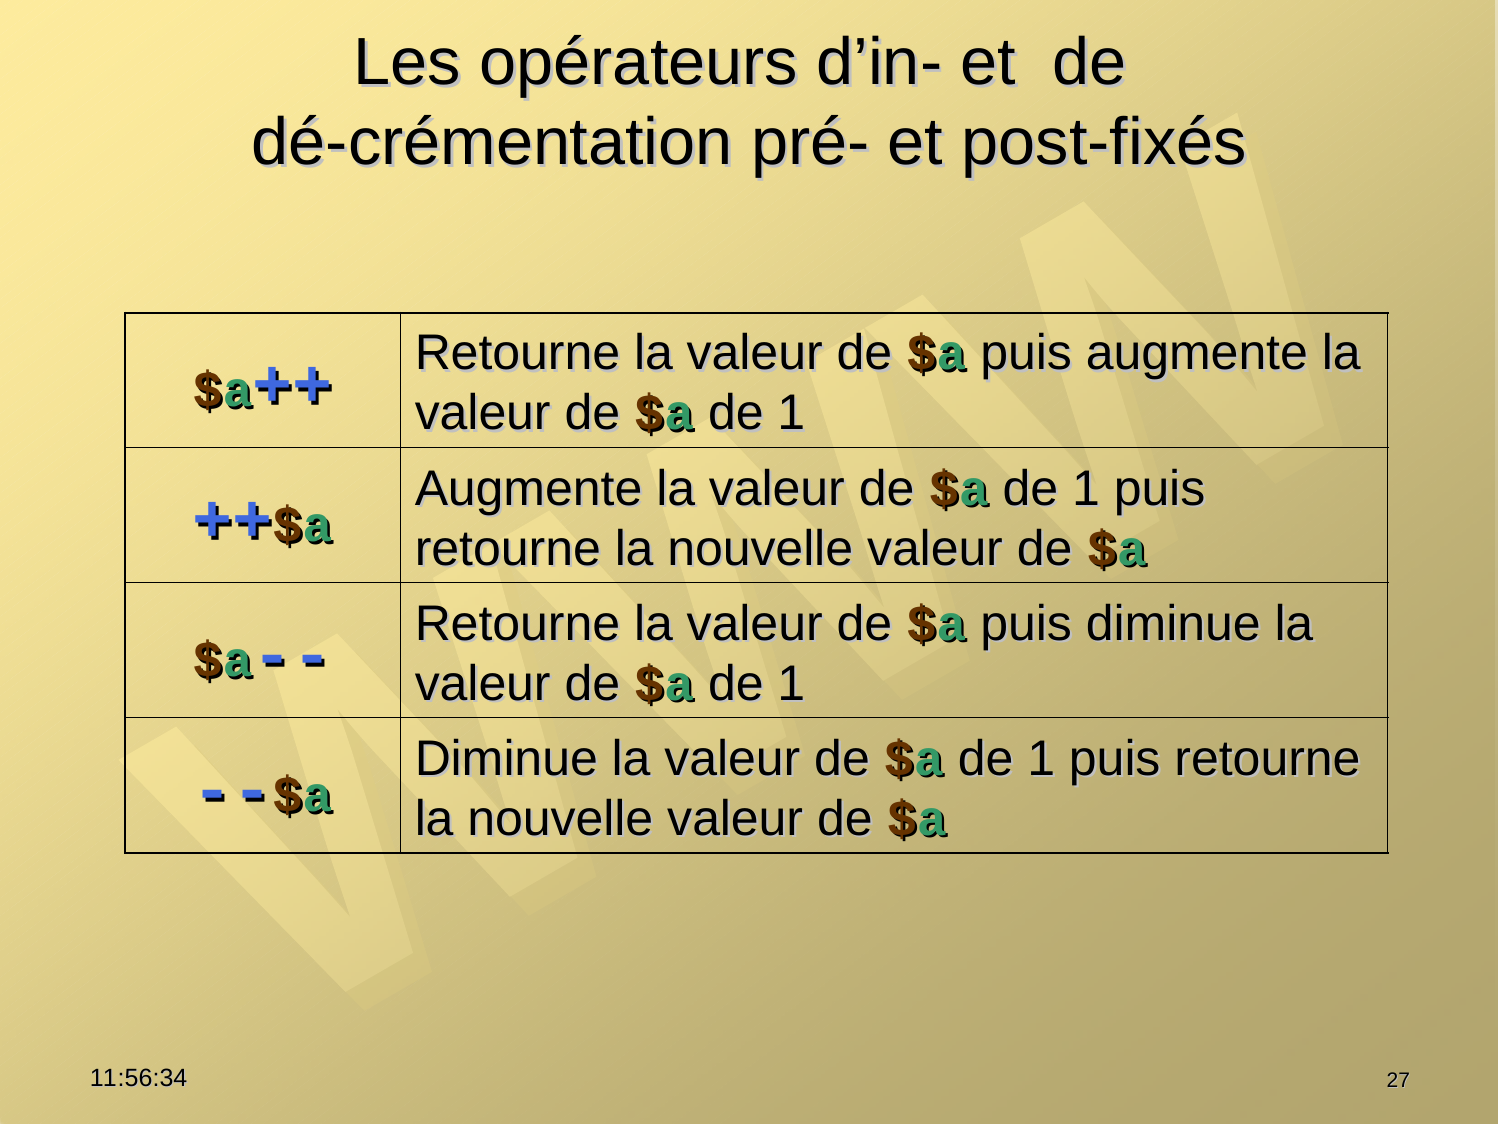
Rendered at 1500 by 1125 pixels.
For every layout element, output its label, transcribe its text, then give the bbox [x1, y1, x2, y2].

table_cell Augmente la valeur de $a de 1 puis retourne la nouvelle valeur de $a [401, 448, 1387, 582]
table_cell ++$a [126, 448, 400, 582]
table_cell --$a [126, 718, 400, 852]
table_cell $a-- [126, 583, 400, 717]
text_box 18:45:30 [74, 1058, 426, 1100]
text_box <numéro> [1074, 1058, 1426, 1100]
table_header Retourne la valeur de $a puis augmente la valeur de $a de 1 [401, 314, 1387, 447]
table_header $a++ [126, 314, 400, 447]
table_cell Retourne la valeur de $a puis diminue la valeur de $a de 1 [401, 583, 1387, 717]
table_cell Diminue la valeur de $a de 1 puis retourne la nouvelle valeur de $a [401, 718, 1387, 852]
title Les opérateurs d’in- et de dé-crémentation pré- et post-fixés [75, 45, 1426, 152]
